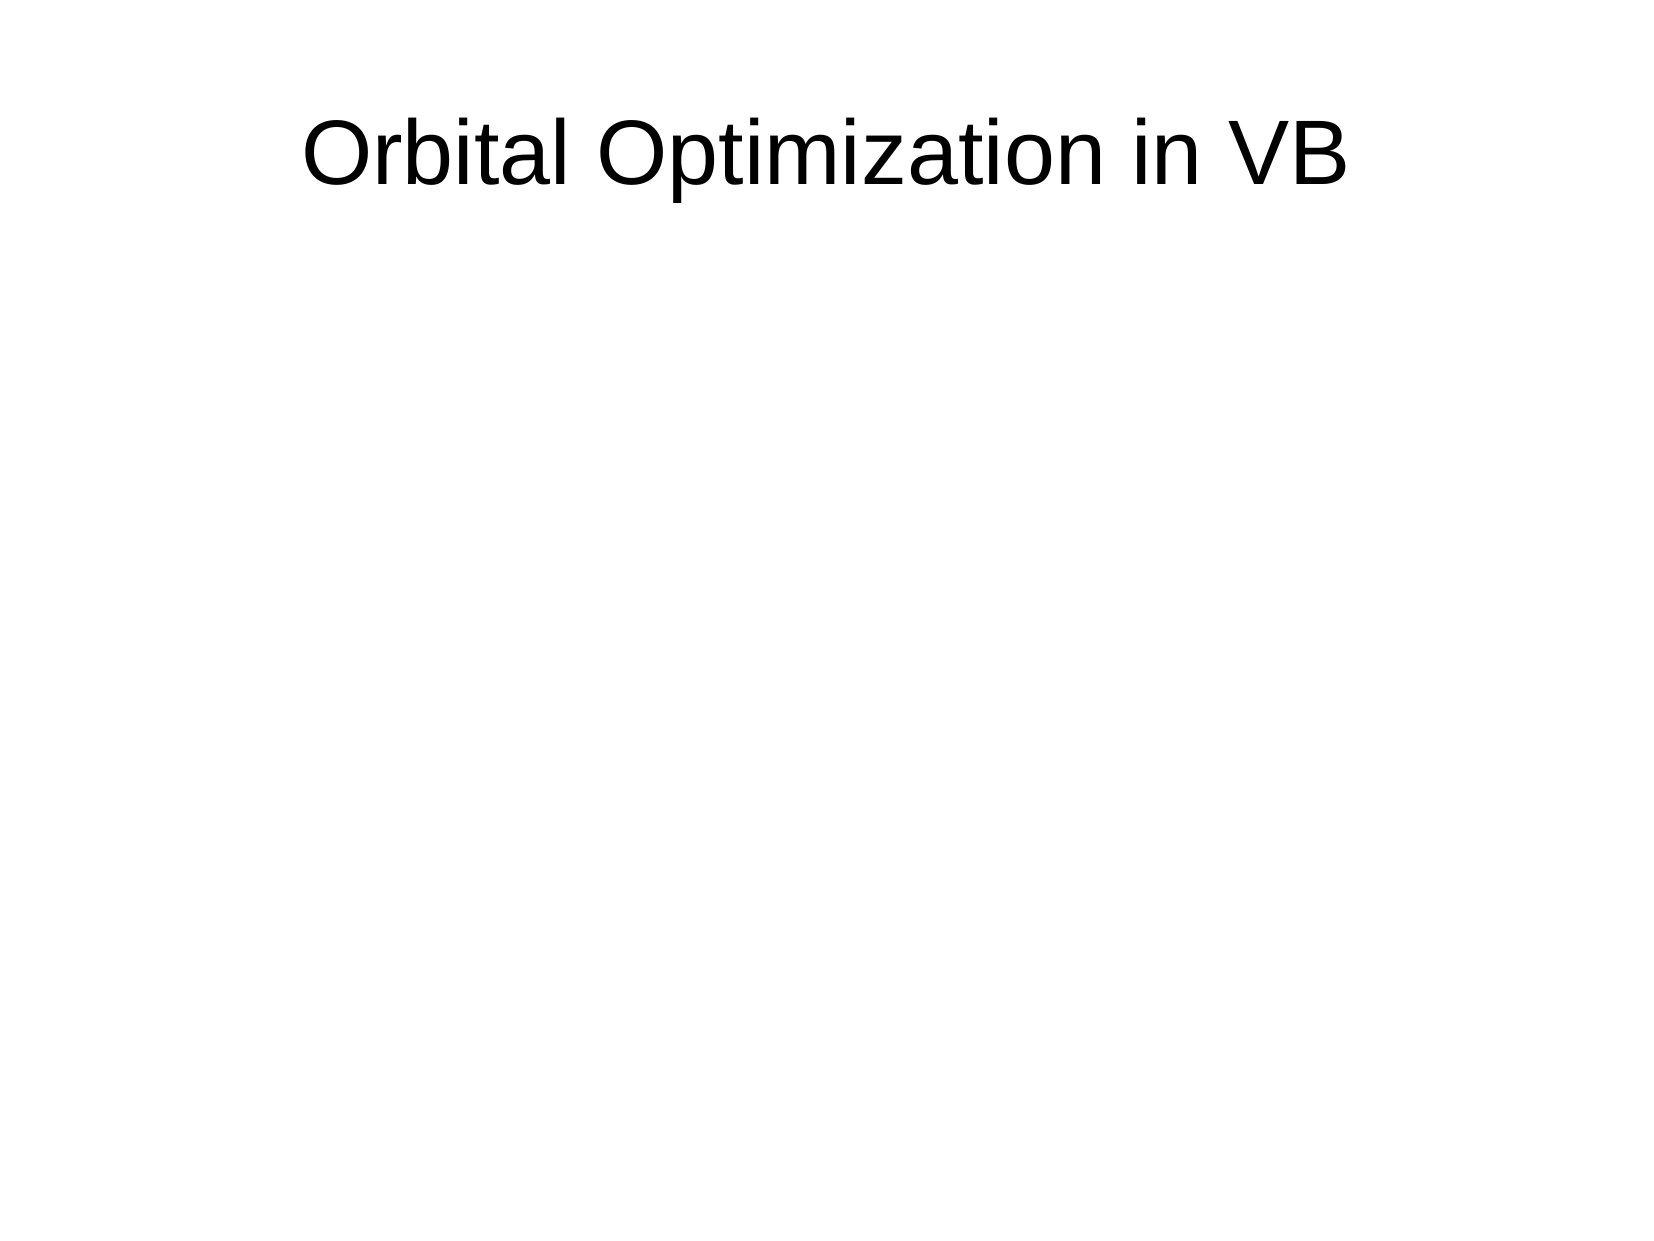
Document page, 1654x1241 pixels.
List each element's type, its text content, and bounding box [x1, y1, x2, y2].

title Orbital Optimization in VB [82, 49, 1571, 257]
